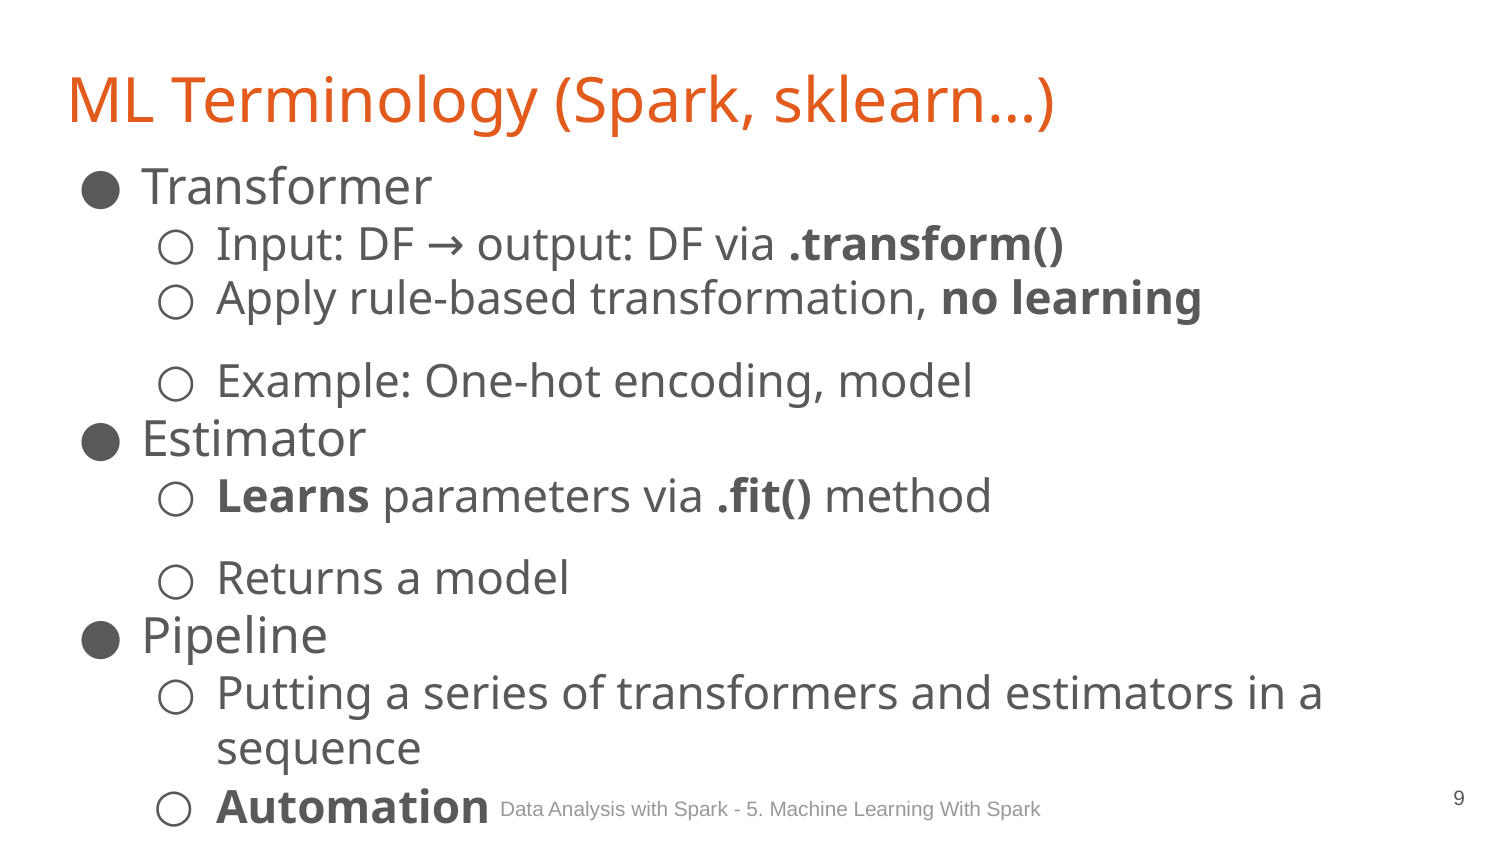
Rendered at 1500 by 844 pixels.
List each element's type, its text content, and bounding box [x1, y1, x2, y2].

list Transformer Input: DF → output: DF via .transform() Apply rule-based transformation, no learning Example: One-hot encoding, model Estimator Learns parameters via .fit() method Returns a model Pipeline Putting a series of transformers and estimators in a sequence Automation [51, 139, 1449, 715]
text_box Data Analysis with Spark - 5. Machine Learning With Spark [480, 781, 1061, 830]
slide_number <number> [1389, 764, 1480, 830]
title ML Terminology (Spark, sklearn…) [51, 34, 1429, 129]
